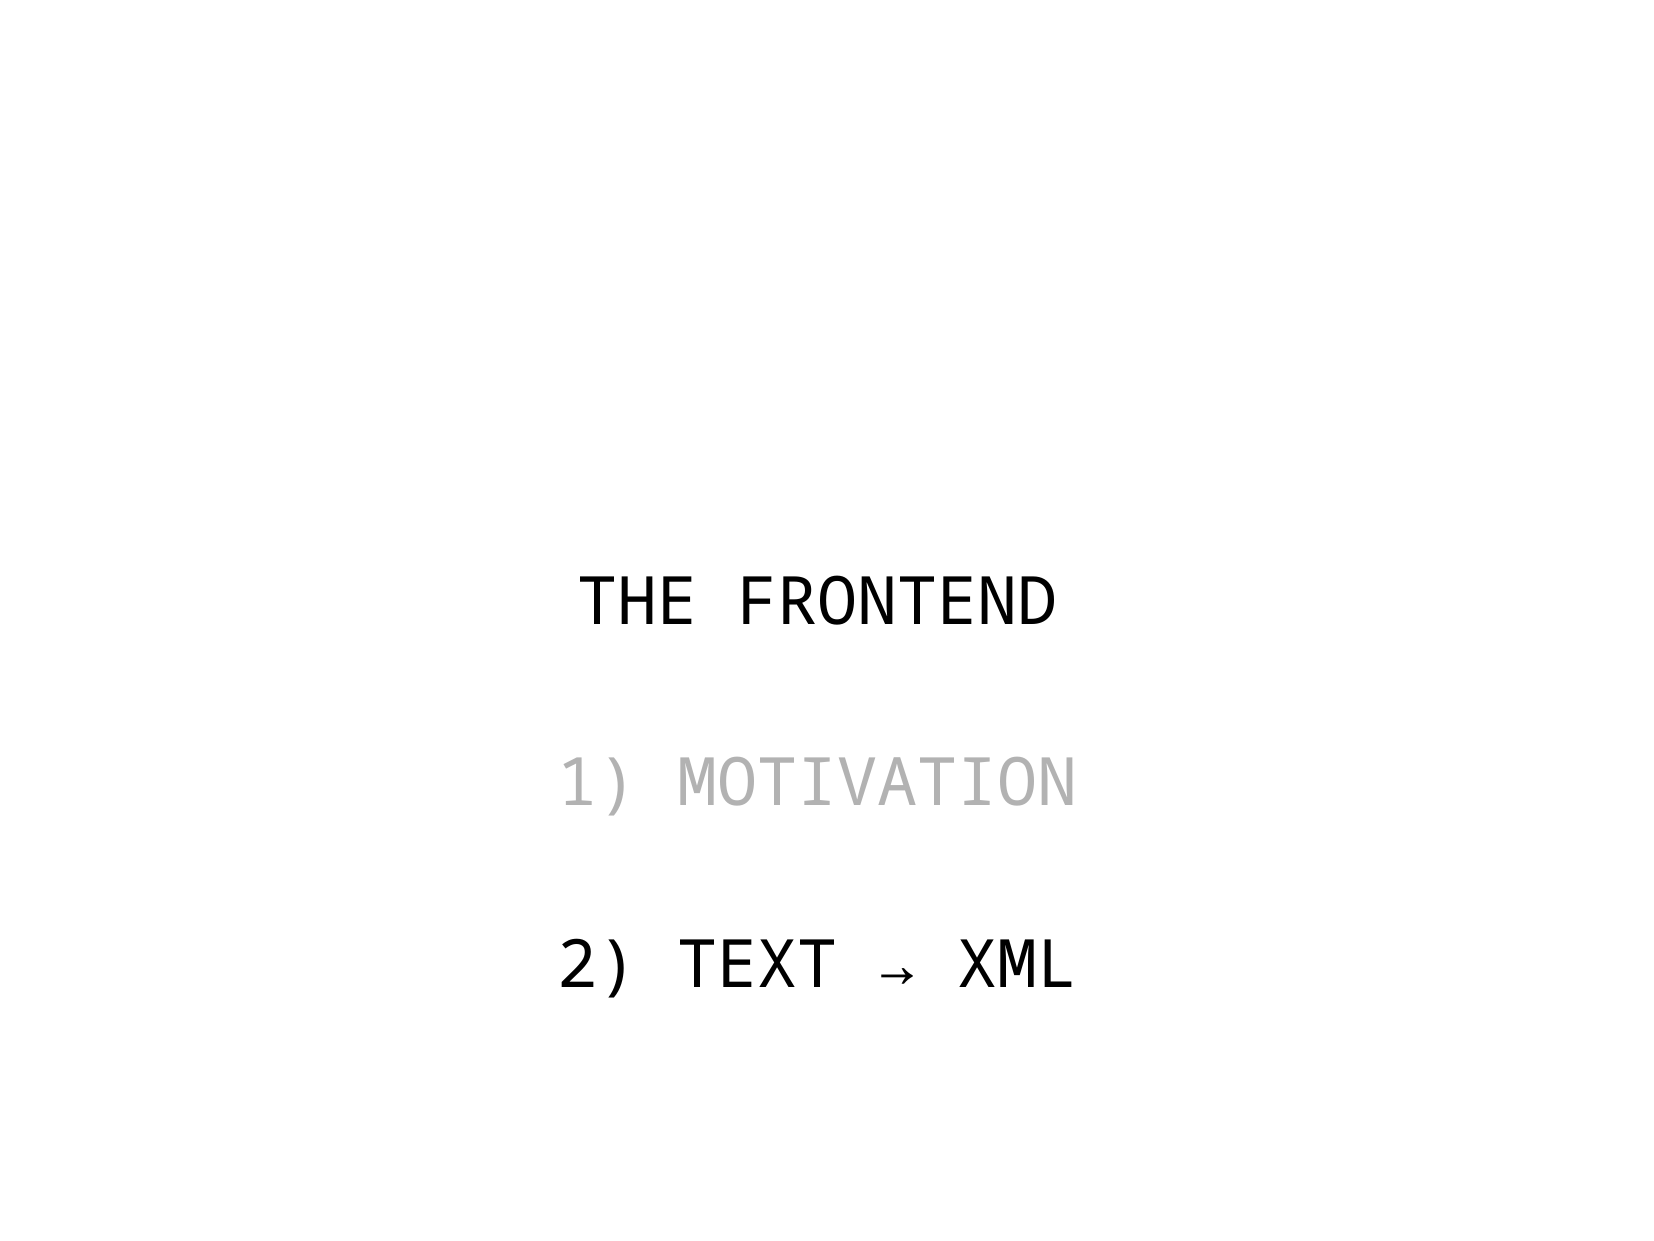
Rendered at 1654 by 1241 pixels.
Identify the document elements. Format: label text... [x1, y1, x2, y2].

text_box THE FRONTEND 1) MOTIVATION 2) TEXT → XML [510, 450, 1126, 1111]
